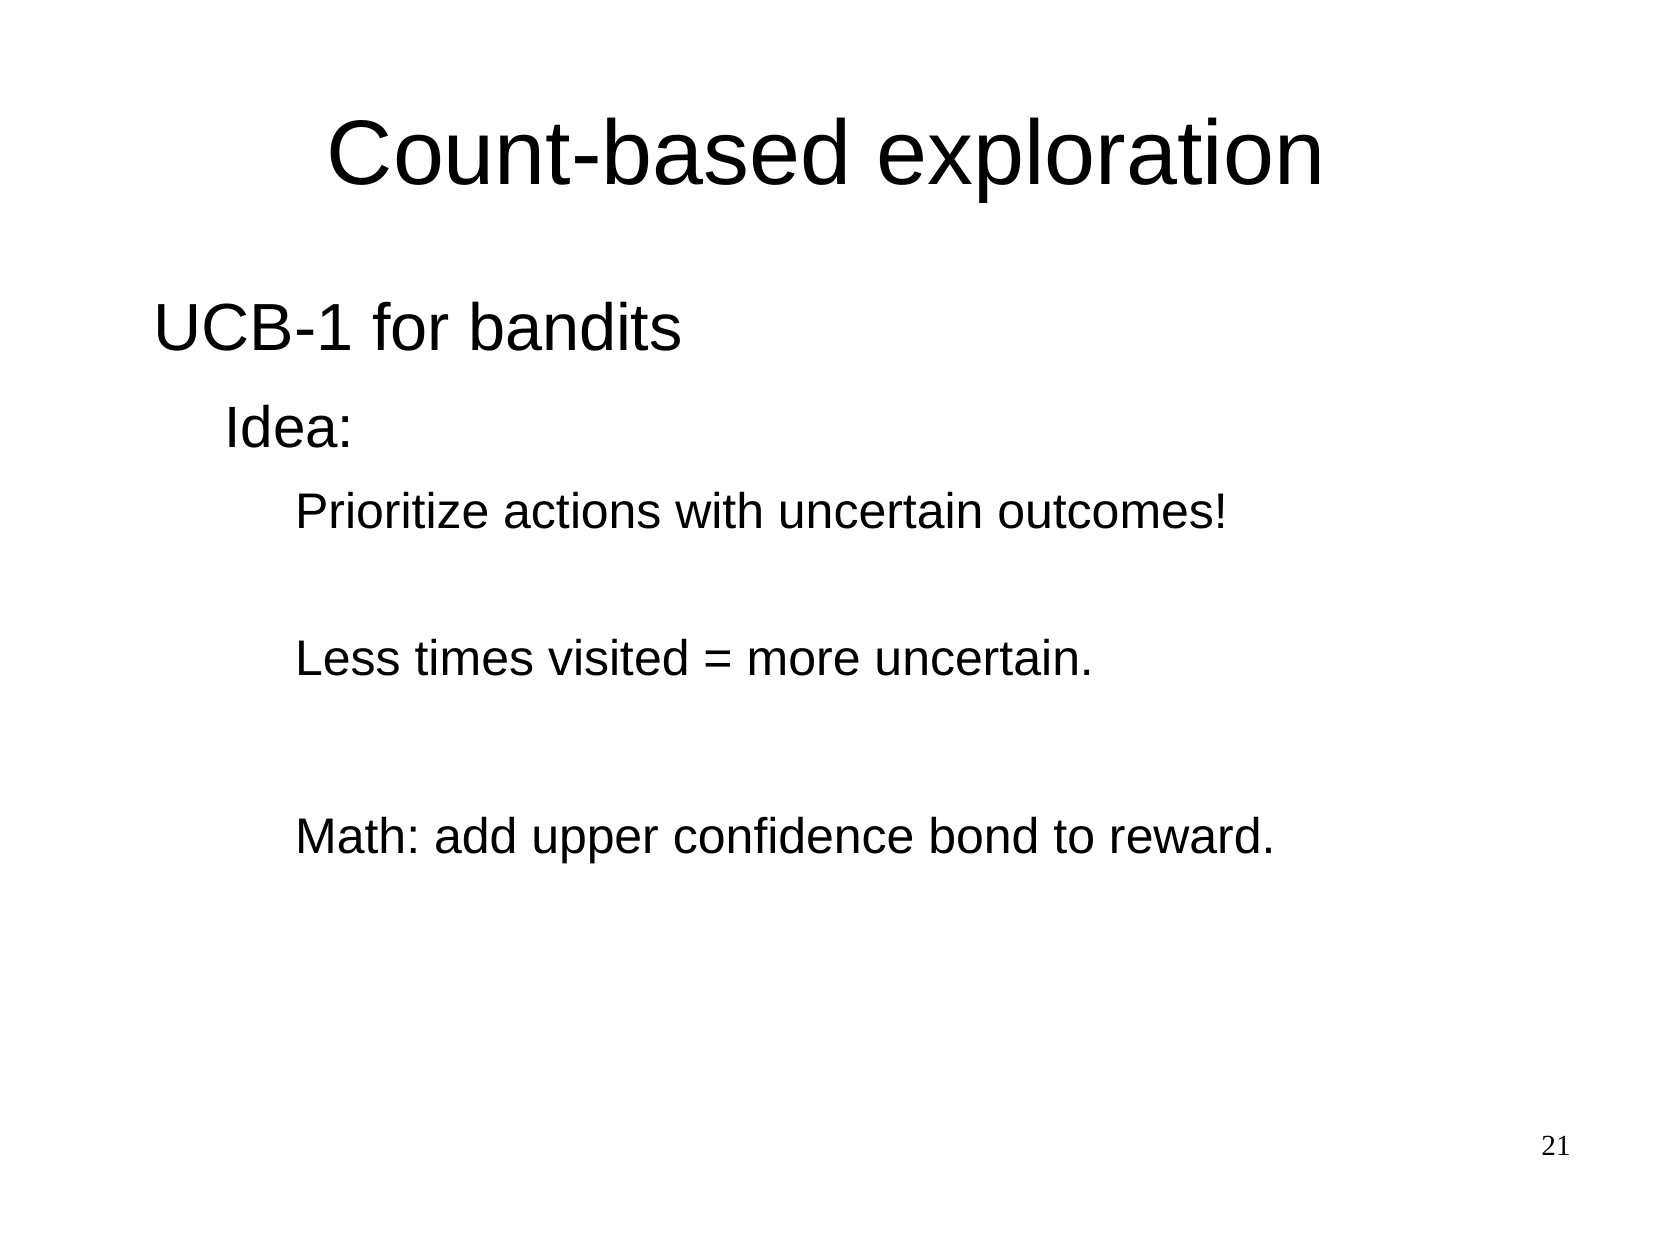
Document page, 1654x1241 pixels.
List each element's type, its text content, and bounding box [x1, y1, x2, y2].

title Count-based exploration [82, 49, 1571, 257]
list UCB-1 for bandits Idea: Prioritize actions with uncertain outcomes! Less times visited = more uncertain. Math: add upper confidence bond to reward. [82, 290, 1571, 1241]
